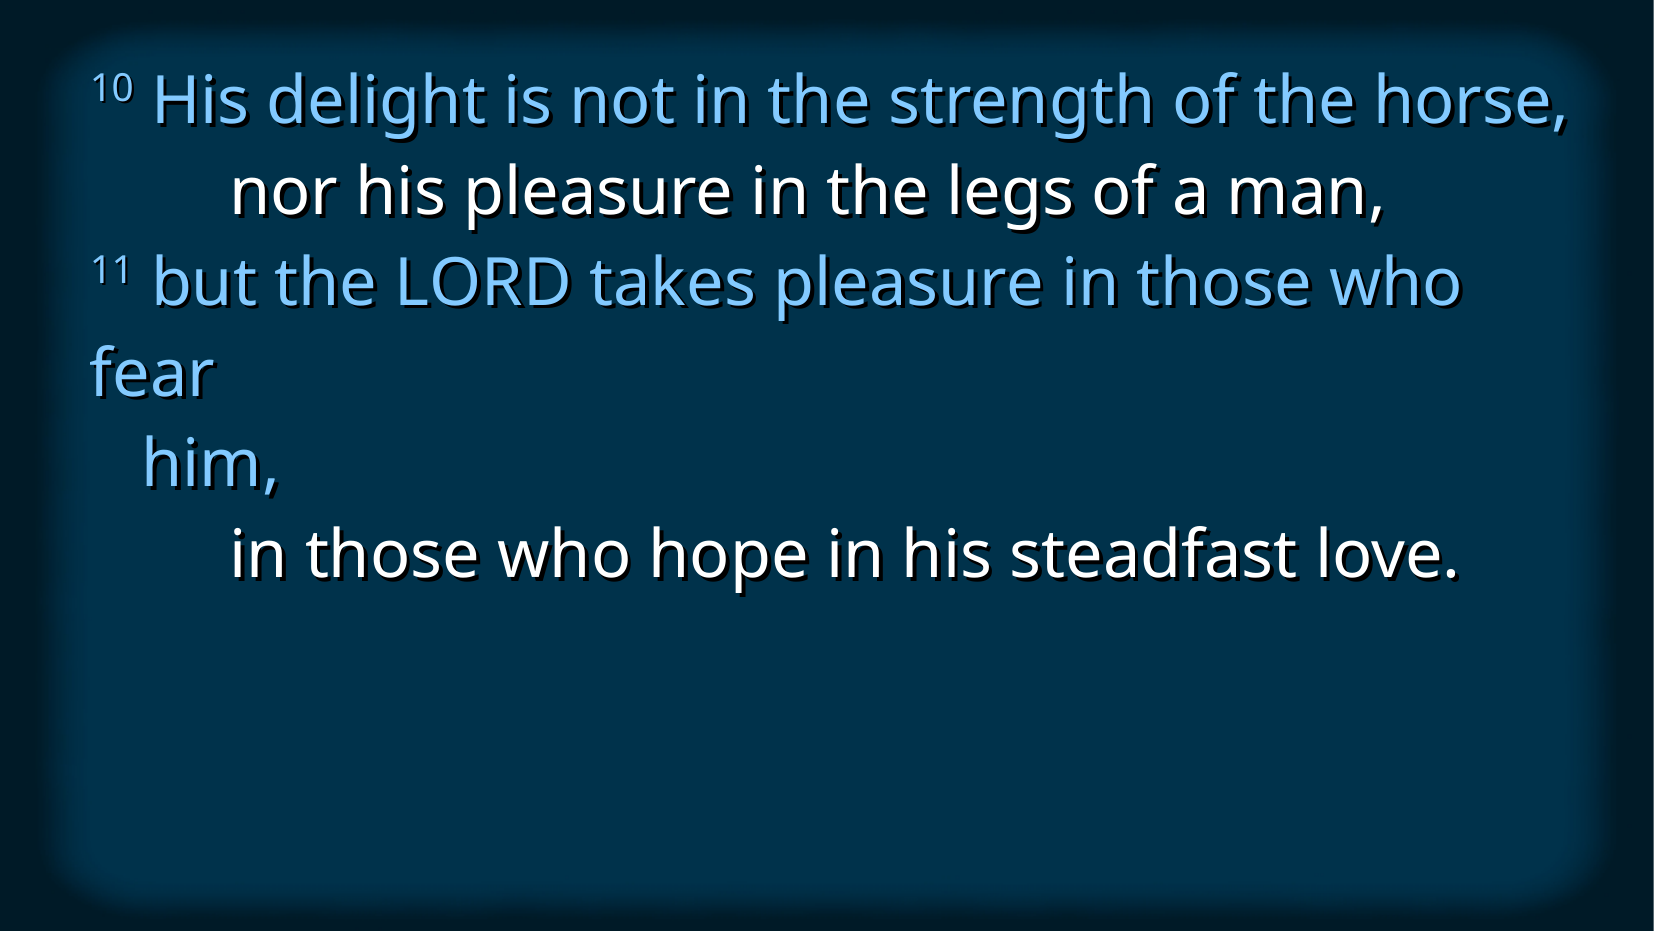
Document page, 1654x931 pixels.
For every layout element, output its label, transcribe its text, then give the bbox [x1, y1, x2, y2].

text_box 10 His delight is not in the strength of the horse, nor his pleasure in the legs of a man, 11 but the LORD takes pleasure in those who fear him, in those who hope in his steadfast love. [75, 45, 1591, 593]
picture [0, 0, 1654, 931]
